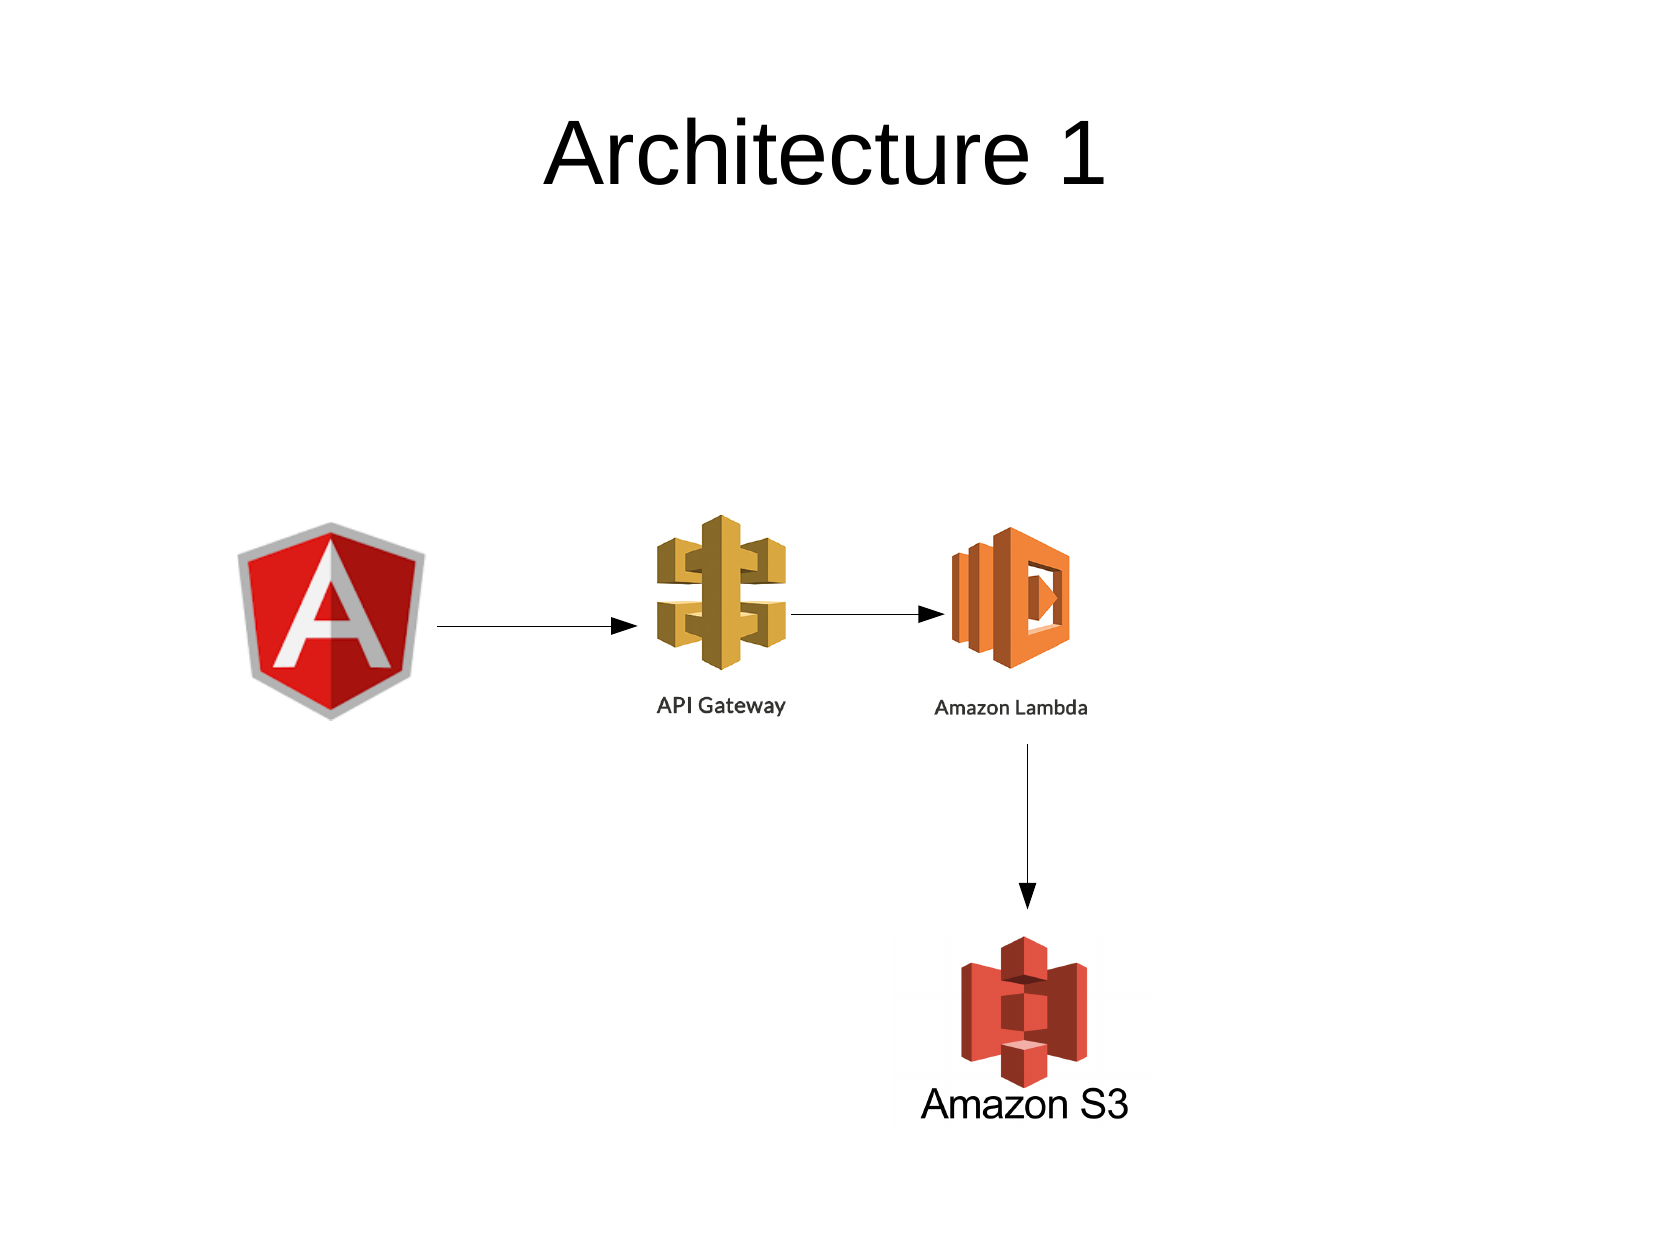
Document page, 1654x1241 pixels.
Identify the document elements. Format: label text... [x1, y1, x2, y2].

picture [625, 515, 814, 721]
picture [890, 933, 1158, 1134]
picture [237, 522, 426, 721]
picture [909, 519, 1102, 721]
title Architecture 1 [82, 49, 1571, 257]
